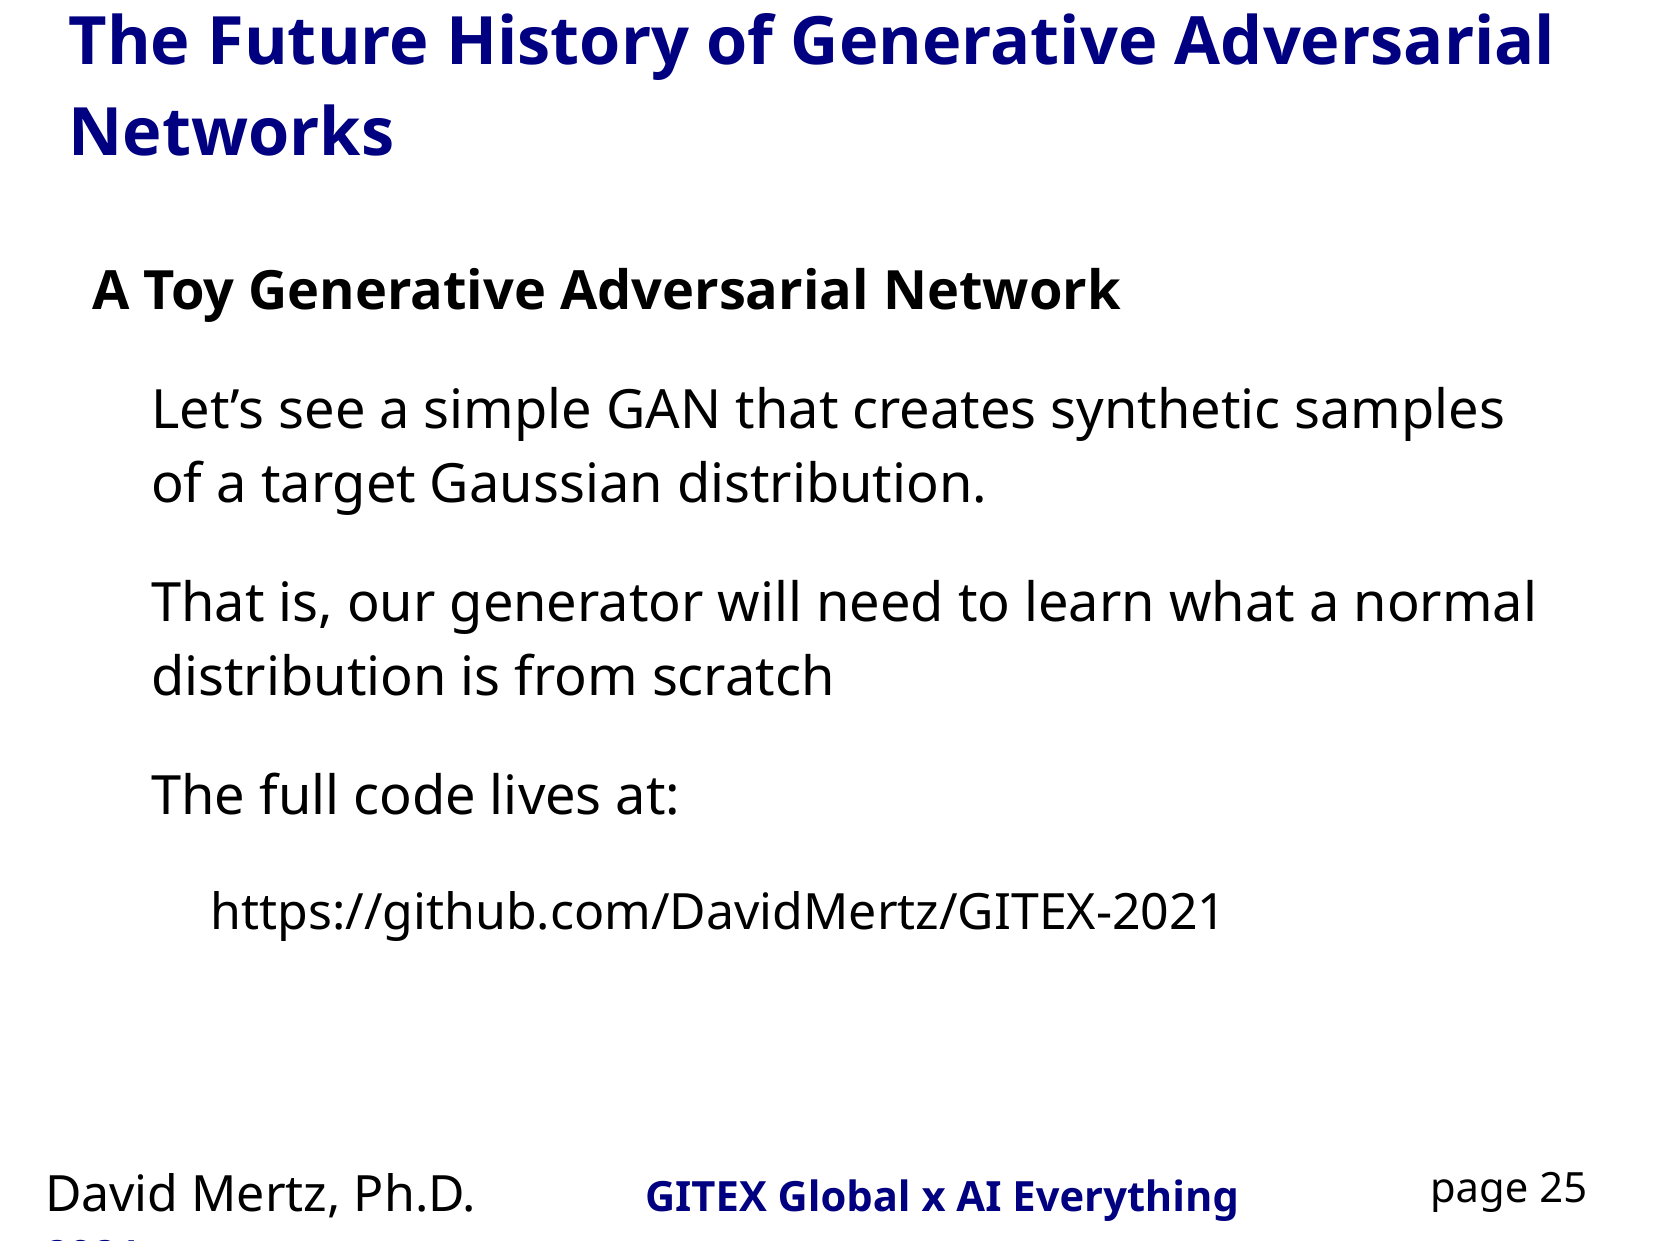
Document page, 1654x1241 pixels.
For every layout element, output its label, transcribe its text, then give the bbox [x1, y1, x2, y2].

list A Toy Generative Adversarial Network Let’s see a simple GAN that creates synthetic samples of a target Gaussian distribution. That is, our generator will need to learn what a normal distribution is from scratch The full code lives at: https://github.com/DavidMertz/GITEX-2021 [92, 251, 1561, 1068]
